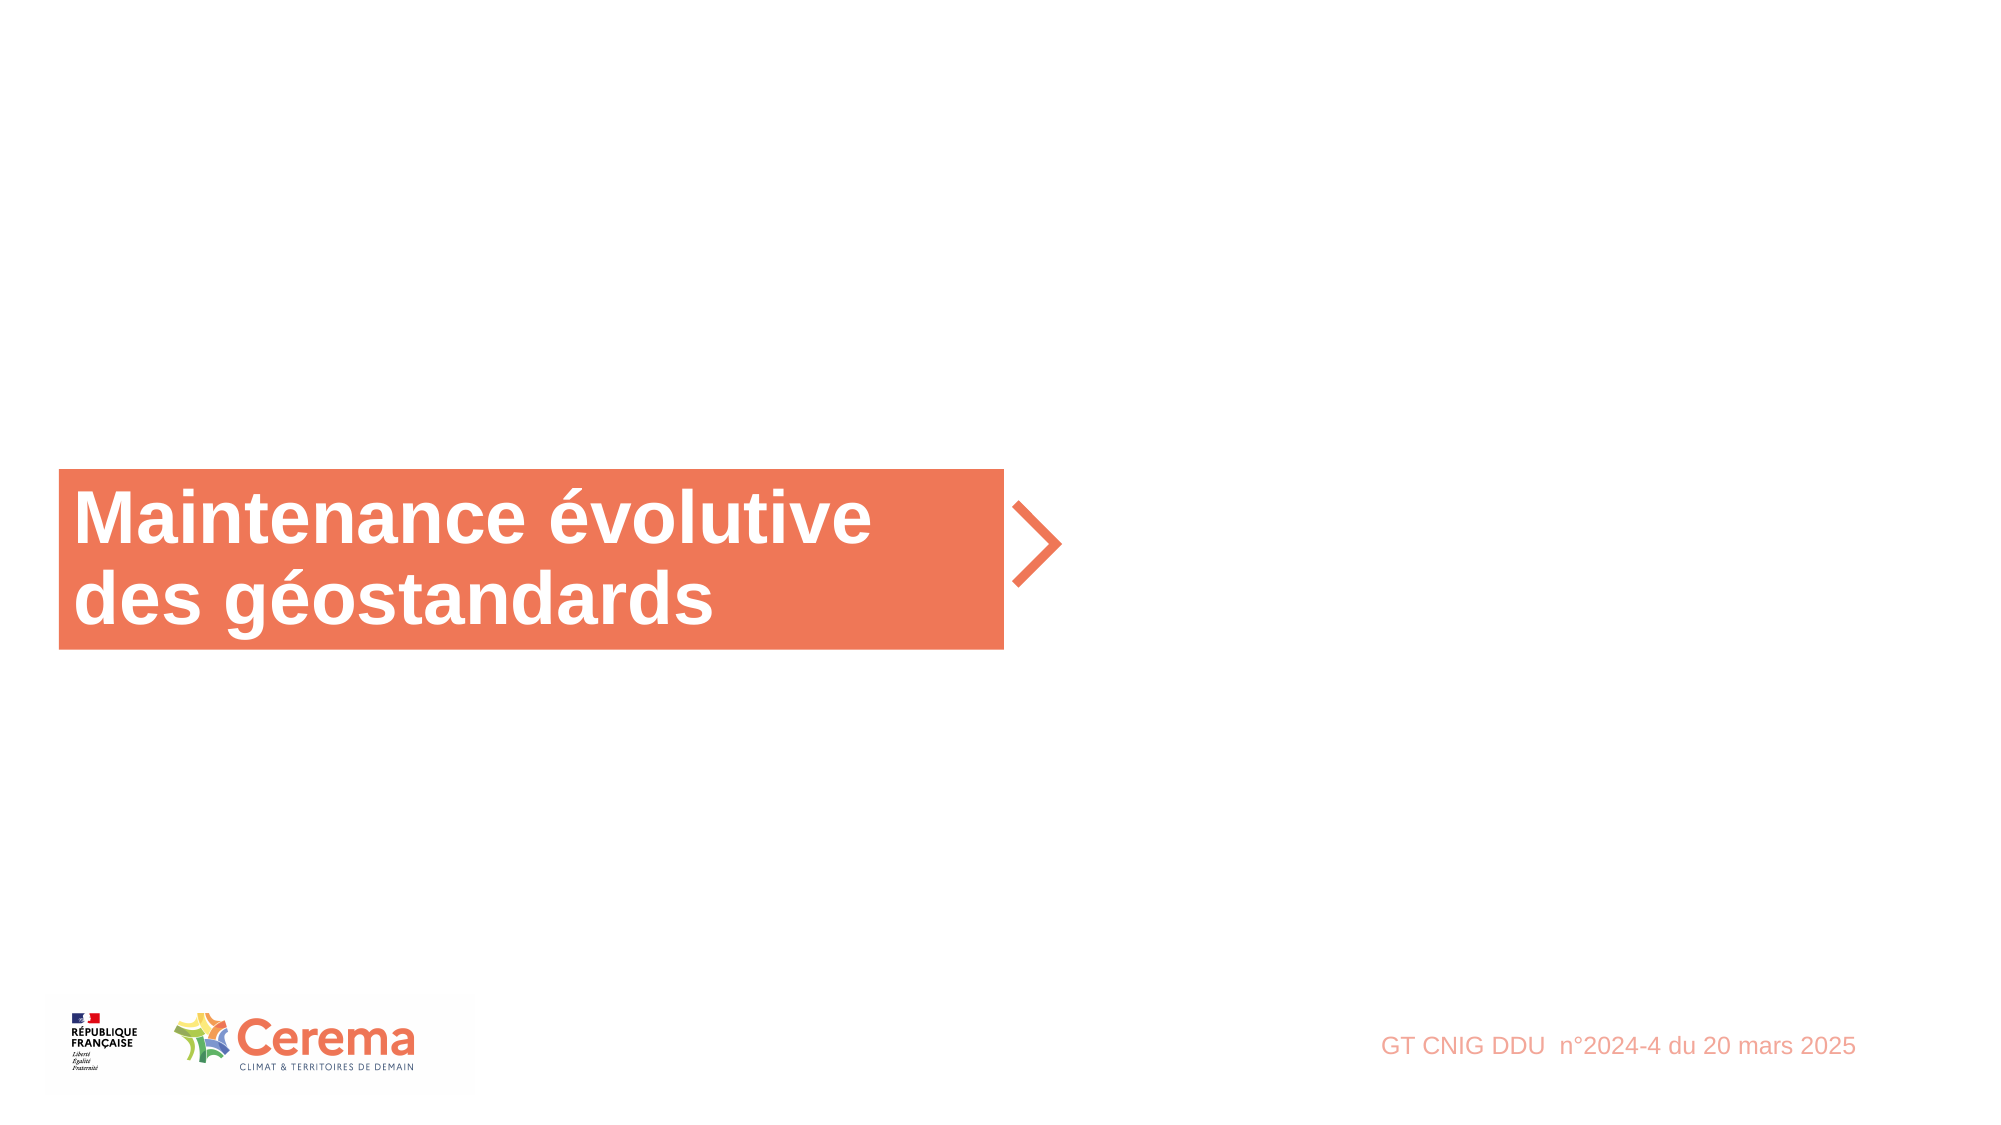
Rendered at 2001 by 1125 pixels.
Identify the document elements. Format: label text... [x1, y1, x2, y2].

title Maintenance évolutive des géostandards [58, 469, 1004, 650]
picture [45, 994, 475, 1095]
